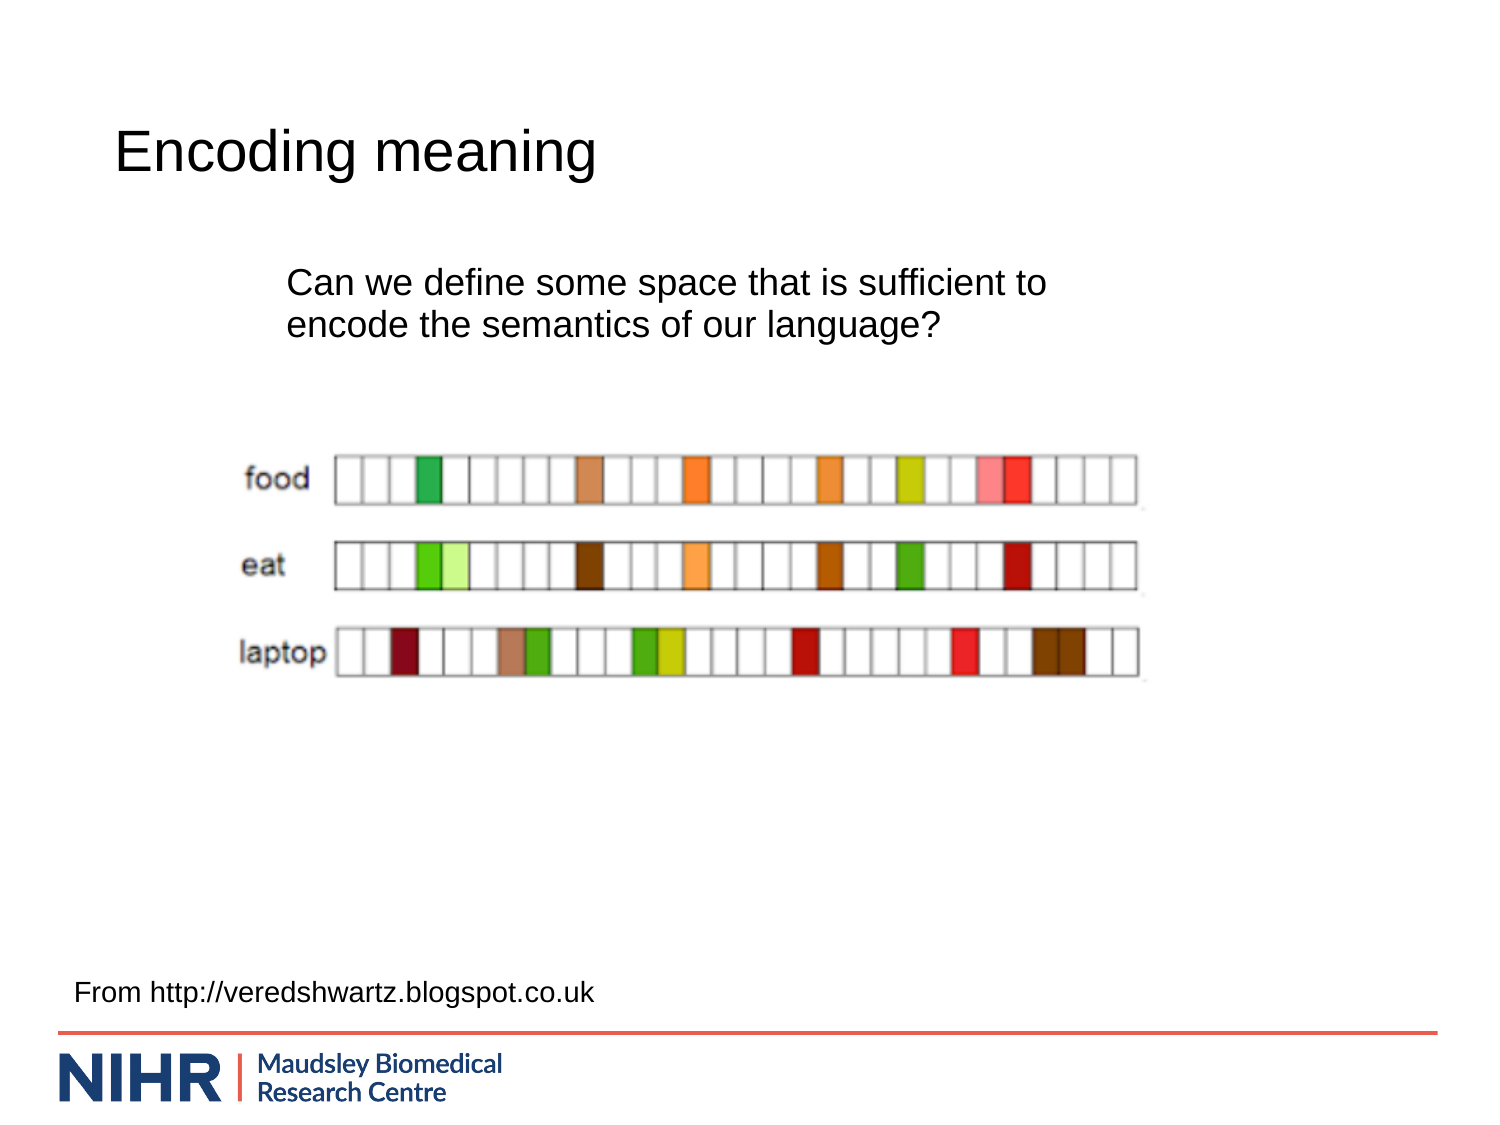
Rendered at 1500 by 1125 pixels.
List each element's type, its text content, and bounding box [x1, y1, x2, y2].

picture [200, 445, 1178, 697]
text_box Encoding meaning [100, 113, 1105, 192]
text_box From http://veredshwartz.blogspot.co.uk [59, 968, 611, 1016]
picture [29, 1018, 531, 1125]
text_box Can we define some space that is sufficient to encode the semantics of our language? [236, 253, 1158, 353]
